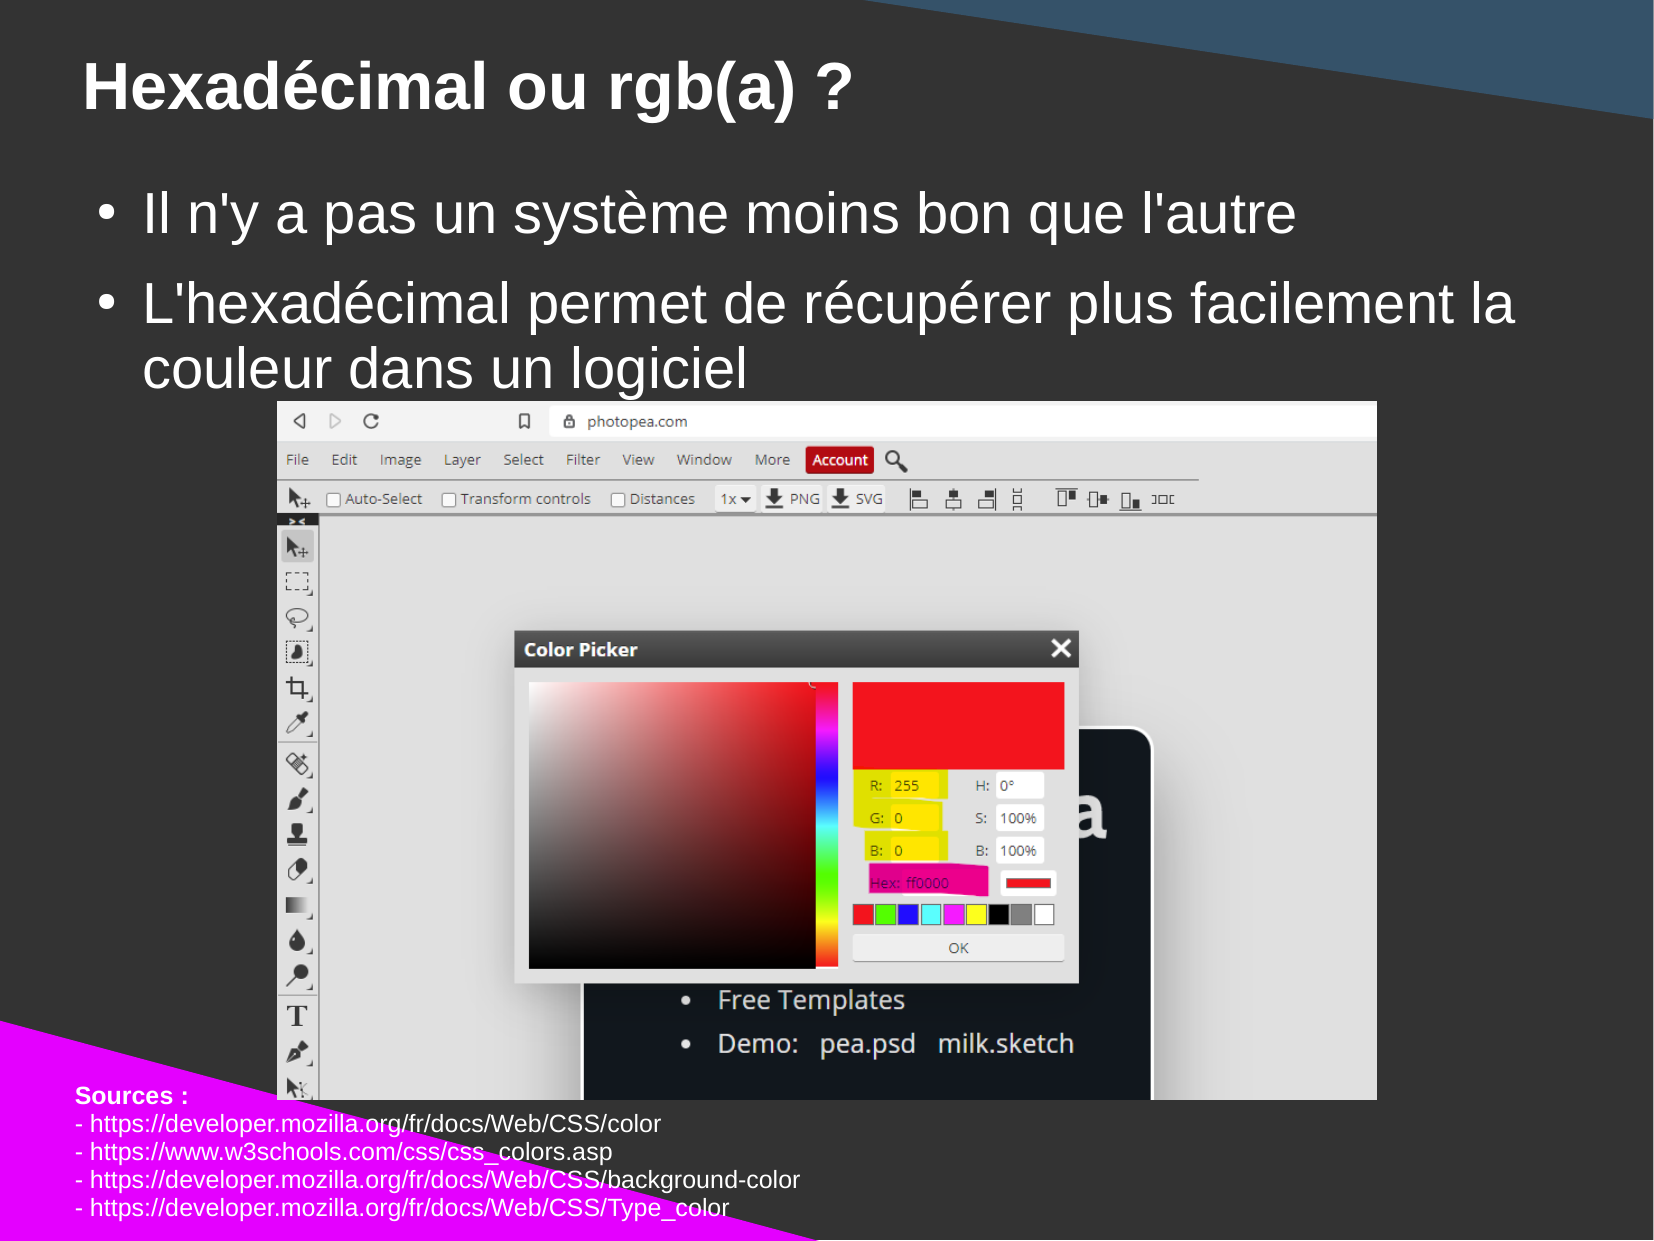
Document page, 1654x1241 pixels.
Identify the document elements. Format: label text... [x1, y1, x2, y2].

text_box [0, 1020, 199, 1241]
text_box [863, 0, 1654, 120]
list Il n'y a pas un système moins bon que l'autre L'hexadécimal permet de récupérer plus facilement la couleur dans un logiciel [80, 180, 1605, 402]
picture [277, 401, 1377, 1101]
text_box Sources : - https://developer.mozilla.org/fr/docs/Web/CSS/color - https://www.w3schools.com/css/css_colors.asp - https://developer.mozilla.org/fr/docs/Web/CSS/background-color - https://developer.mozilla.org/fr/docs/Web/CSS/Type_color [60, 1074, 1546, 1241]
title Hexadécimal ou rgb(a) ? [82, 49, 1571, 162]
